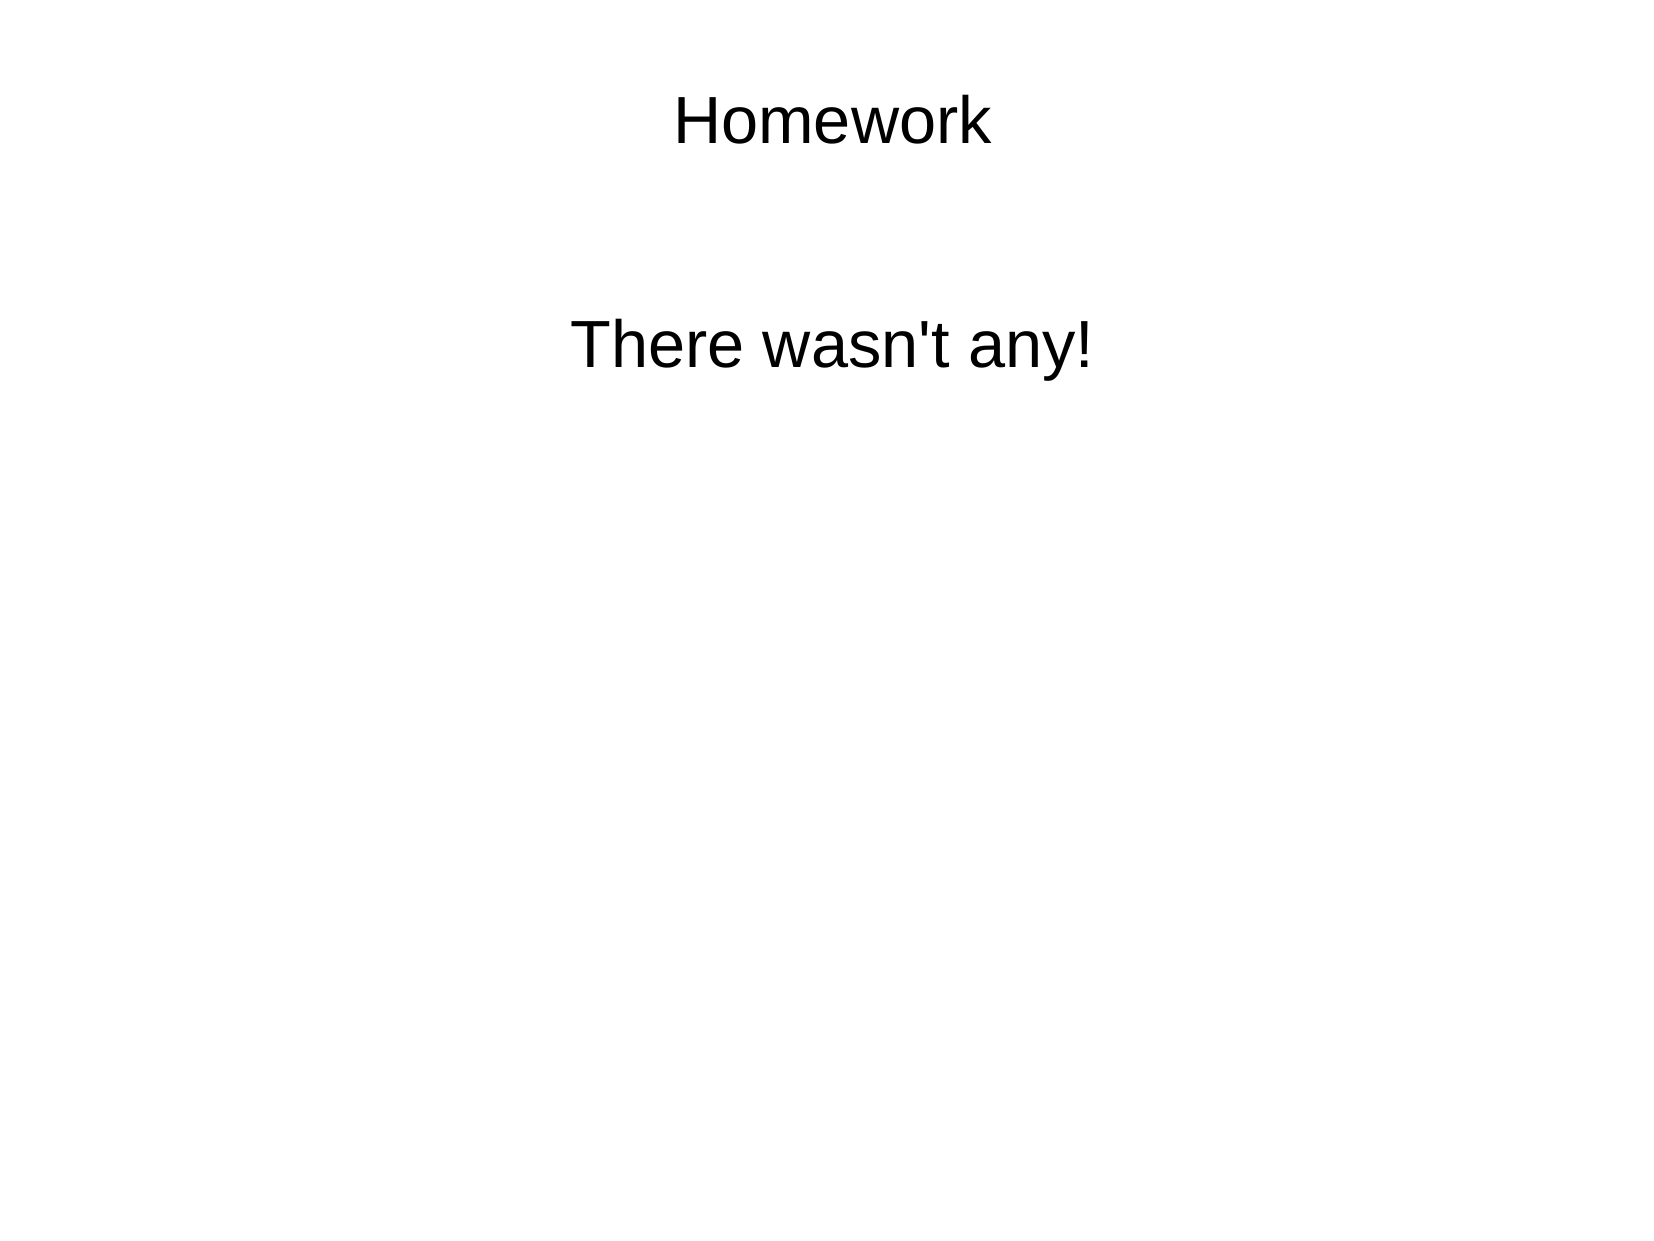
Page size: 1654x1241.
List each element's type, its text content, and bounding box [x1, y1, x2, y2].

subtitle Homework There wasn't any! [82, 82, 1583, 1158]
